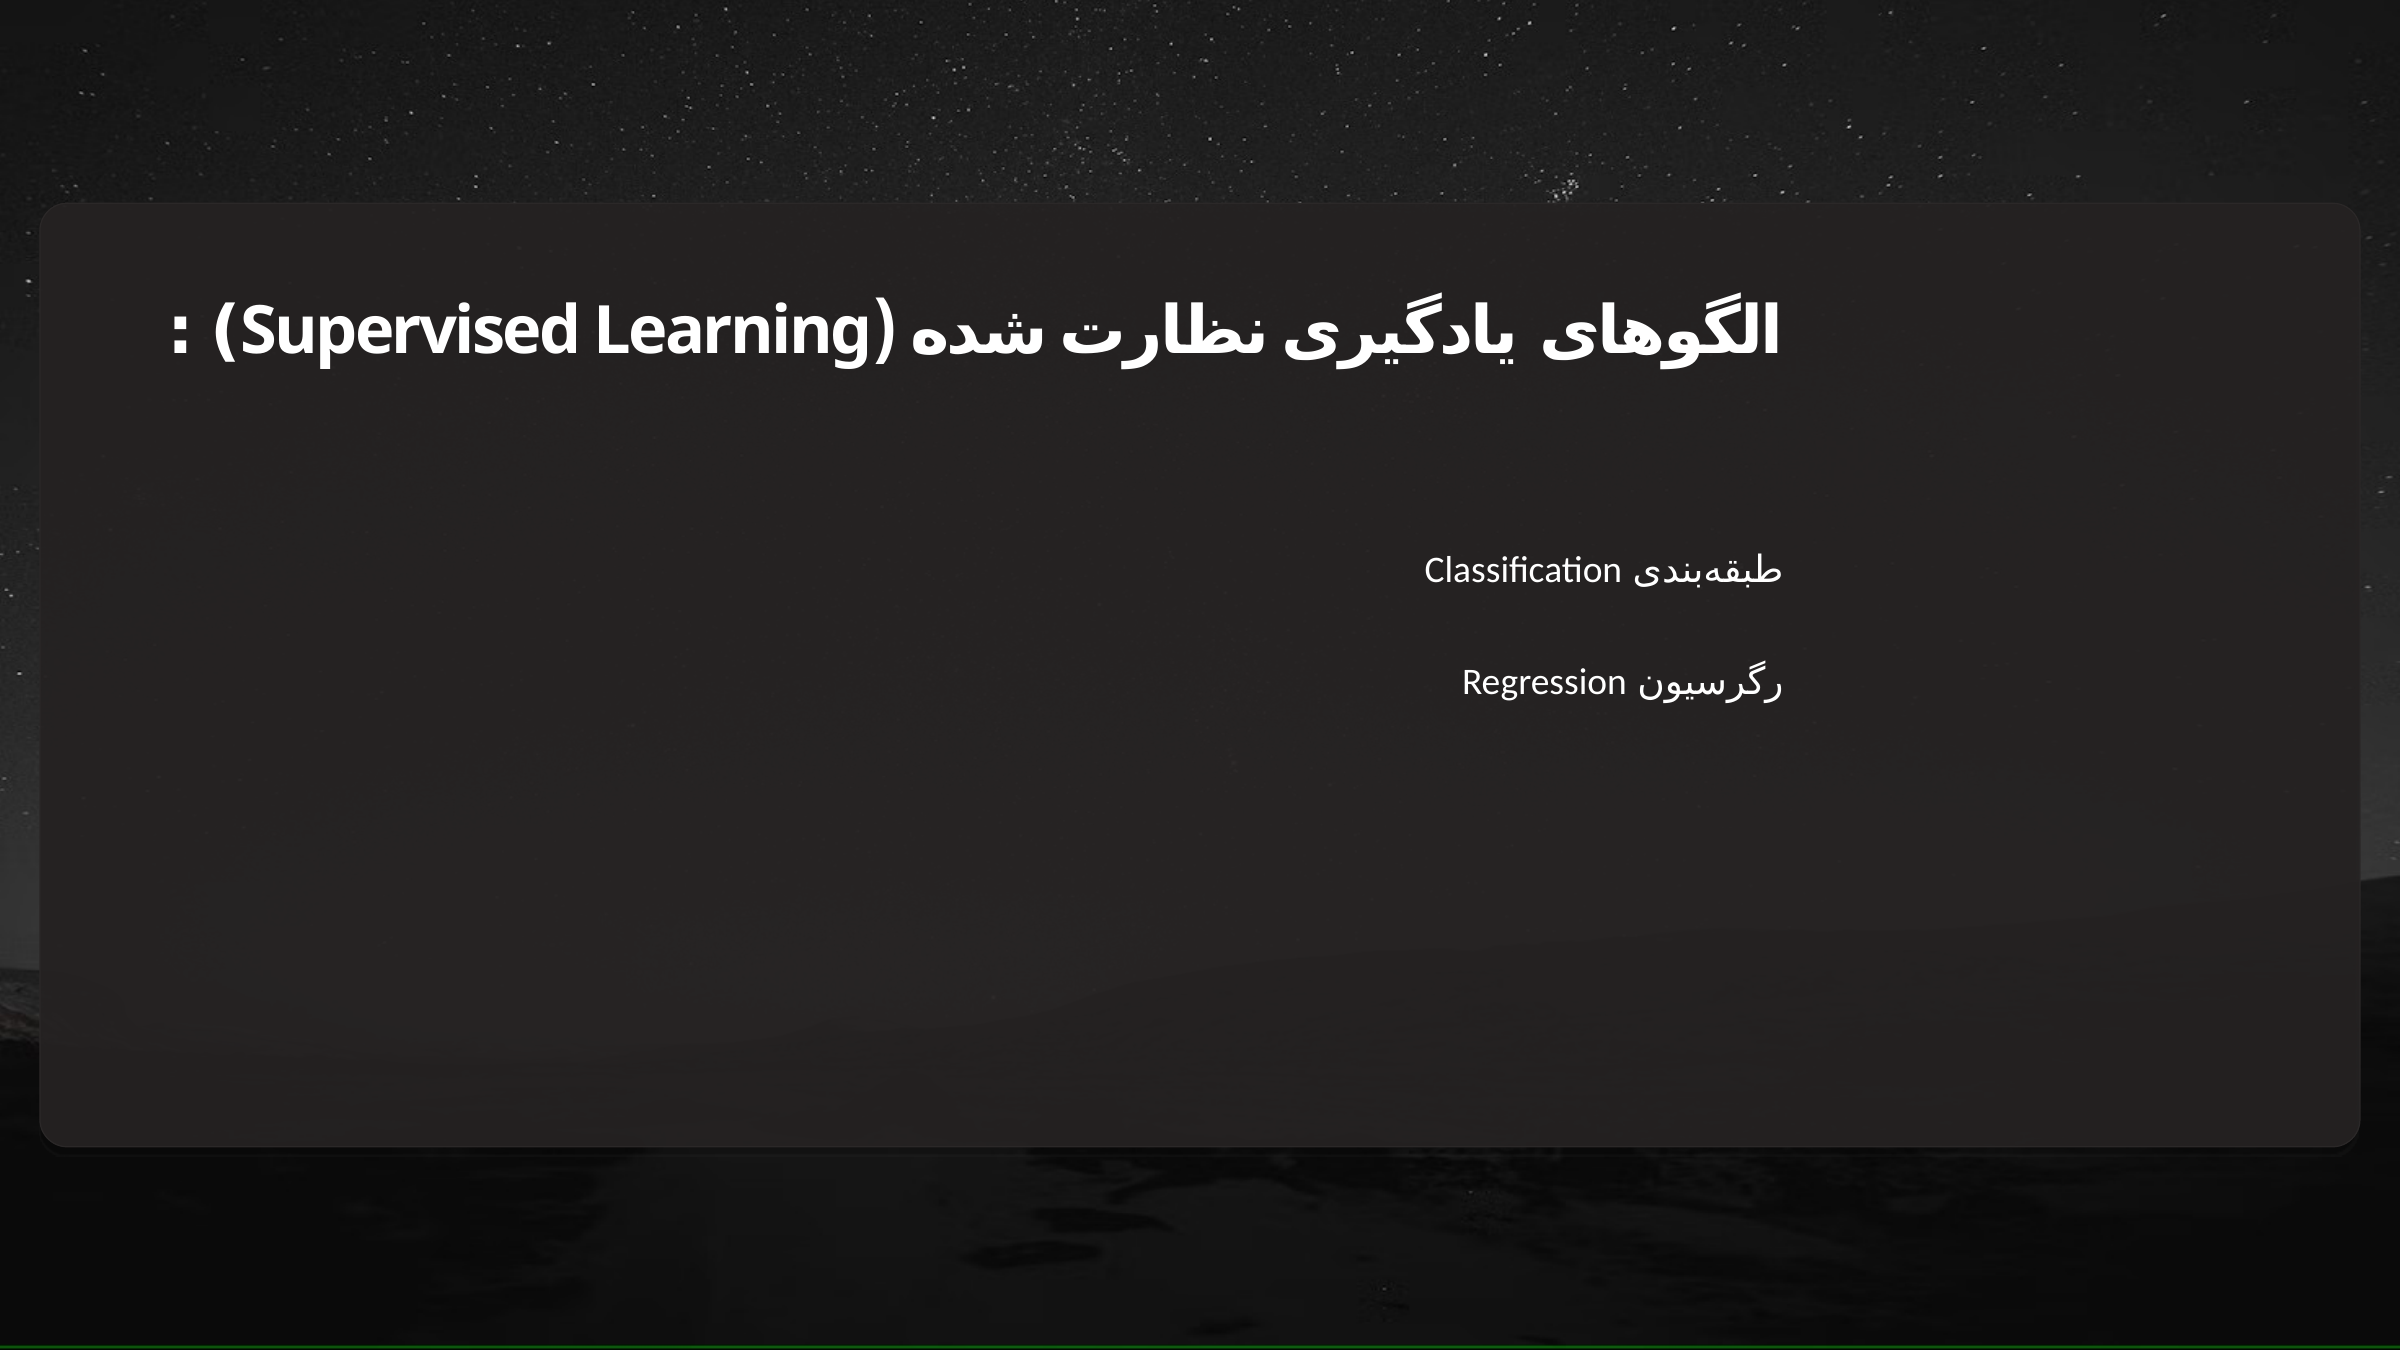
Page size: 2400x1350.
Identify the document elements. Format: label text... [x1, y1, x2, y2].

text_box [39, 203, 2360, 1147]
text_box الگوهای یادگیری نظارت شده (Supervised Learning) : طبقه‌بندی Classification رگرسیون Regression [152, 248, 2253, 1059]
